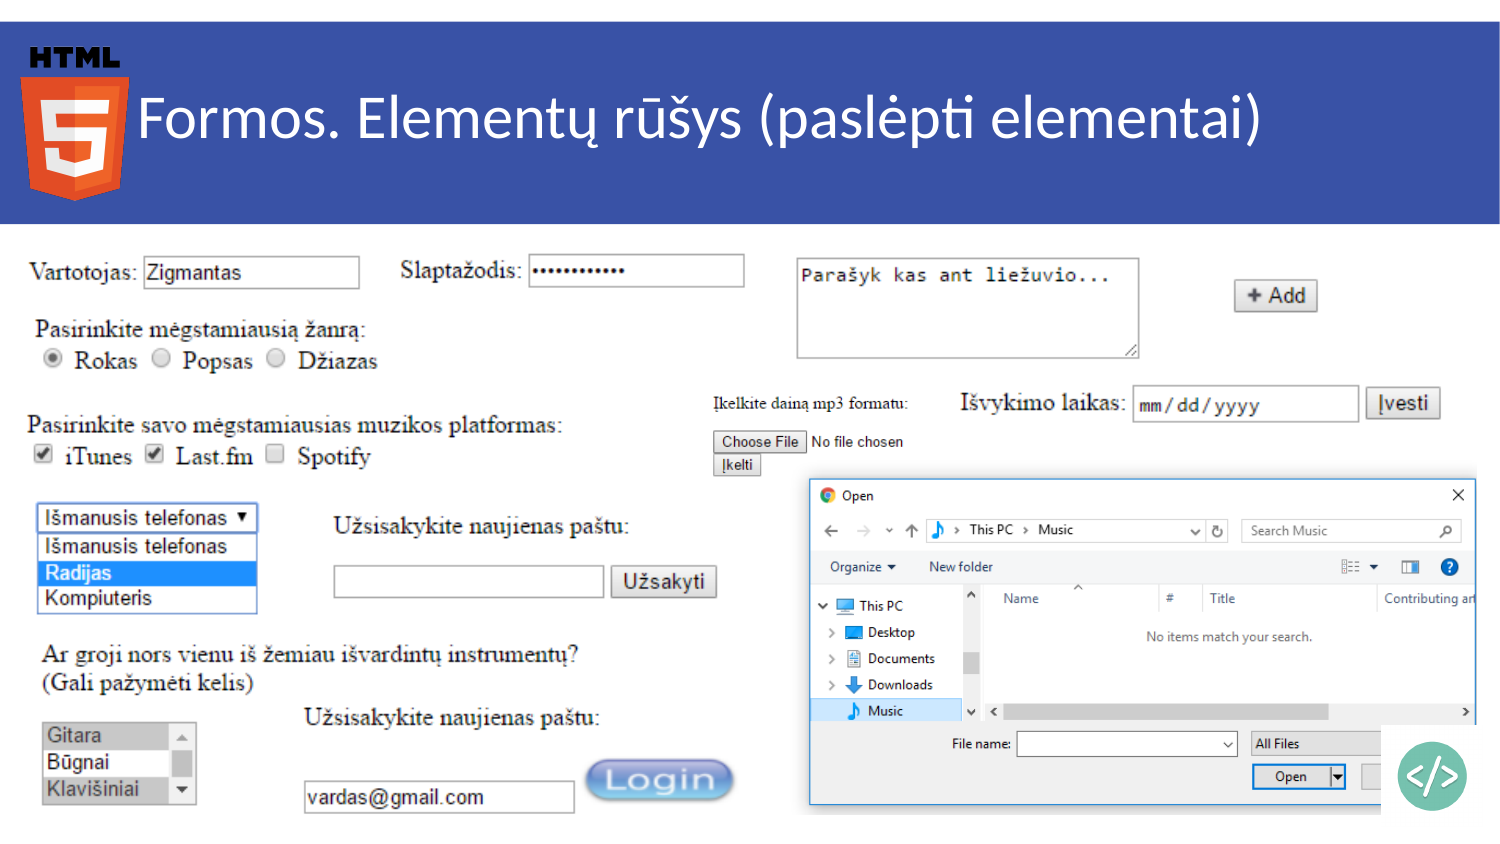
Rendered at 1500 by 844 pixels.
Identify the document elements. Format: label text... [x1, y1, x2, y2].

picture [23, 245, 368, 296]
picture [20, 46, 130, 201]
picture [1228, 270, 1326, 319]
picture [20, 401, 591, 479]
picture [28, 315, 414, 377]
picture [394, 246, 756, 296]
picture [31, 497, 272, 621]
picture [36, 379, 1483, 833]
picture [789, 250, 1146, 367]
title Formos. Elementų rūšys (paslėpti elementai) [122, 72, 1500, 167]
